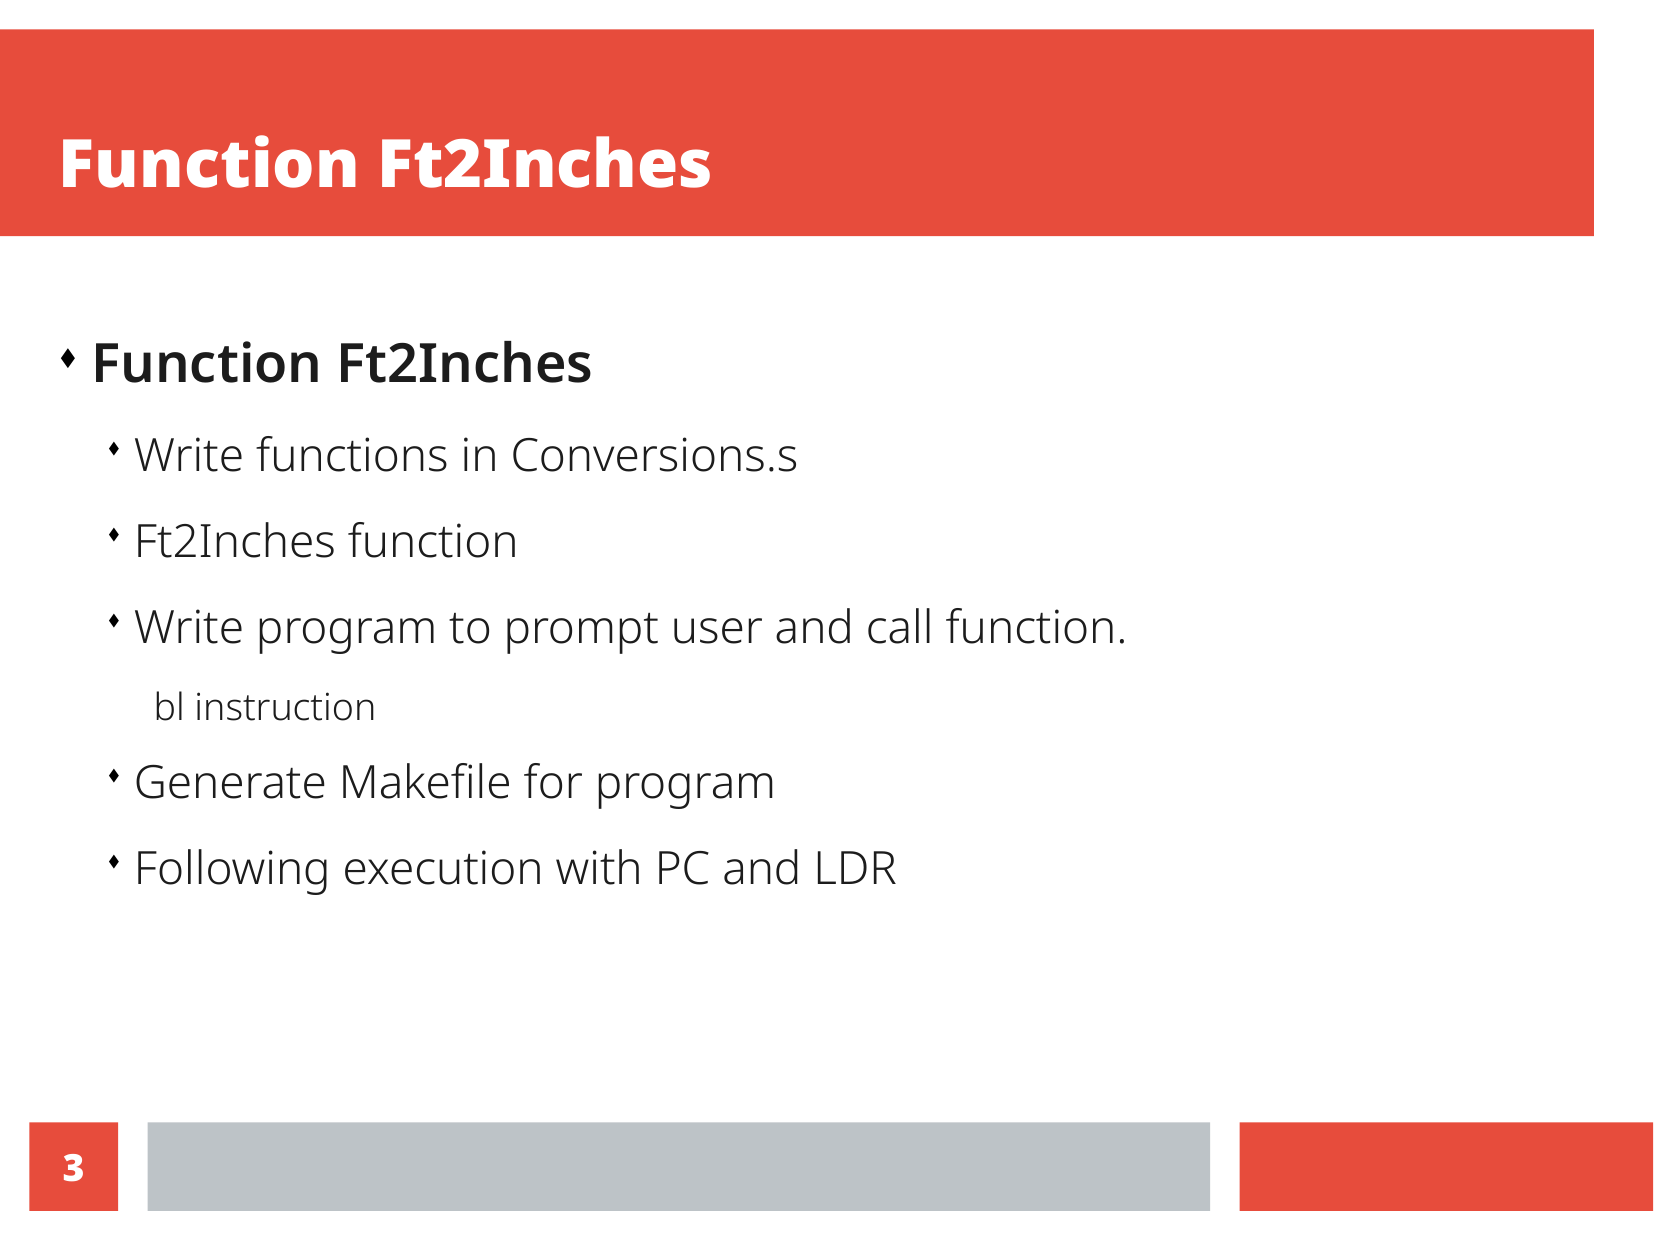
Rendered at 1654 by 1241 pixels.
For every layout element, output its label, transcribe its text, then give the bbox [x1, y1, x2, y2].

title Function Ft2Inches [58, 59, 1594, 207]
list Function Ft2Inches Write functions in Conversions.s Ft2Inches function Write program to prompt user and call function. bl instruction Generate Makefile for program Following execution with PC and LDR [58, 324, 1565, 1093]
